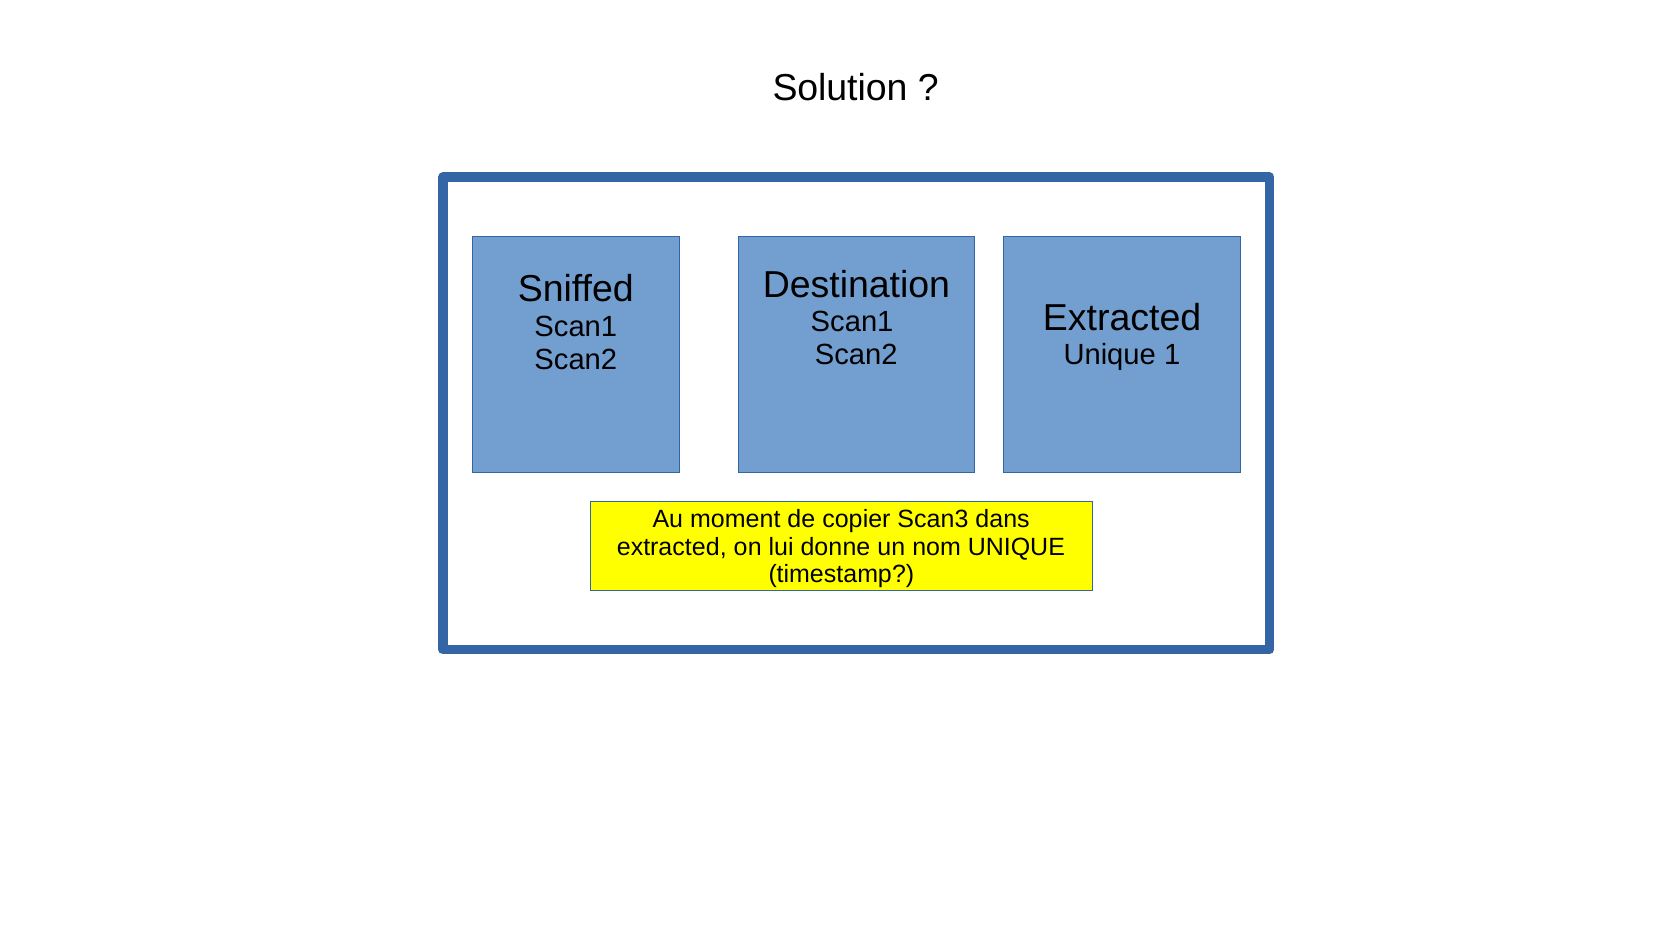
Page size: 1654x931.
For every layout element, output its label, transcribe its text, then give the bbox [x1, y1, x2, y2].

text_box Au moment de copier Scan3 dans extracted, on lui donne un nom UNIQUE (timestamp?) [590, 501, 1093, 591]
text_box Solution ? [620, 59, 1092, 124]
text_box [442, 177, 1270, 650]
